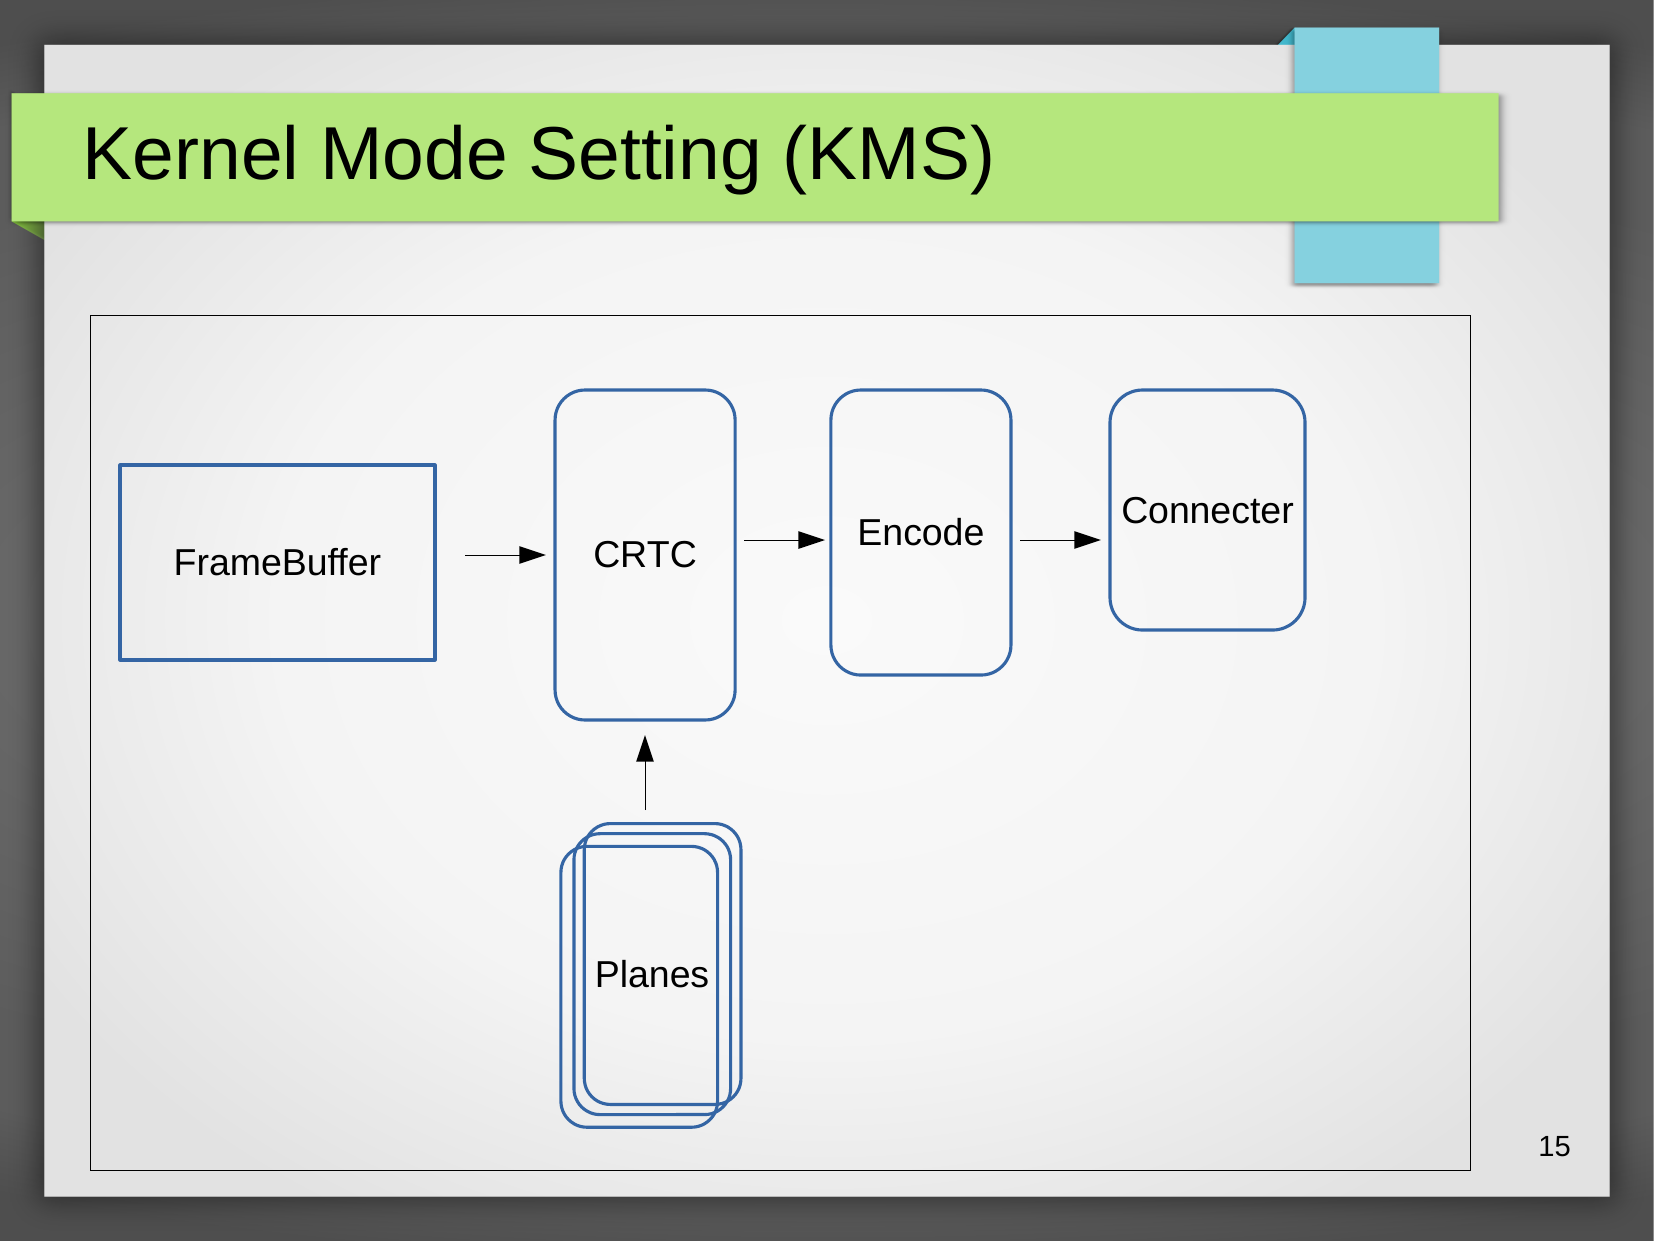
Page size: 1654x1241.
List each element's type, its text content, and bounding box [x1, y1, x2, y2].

text_box Planes [586, 833, 731, 1102]
text_box Encode [830, 390, 1011, 676]
picture [0, 0, 1654, 1241]
text_box FrameBuffer [120, 465, 436, 661]
text_box CRTC [555, 390, 736, 721]
title Kernel Mode Setting (KMS) [82, 94, 1264, 213]
text_box Connecter [1110, 390, 1306, 631]
text_box Planes [573, 839, 725, 1115]
